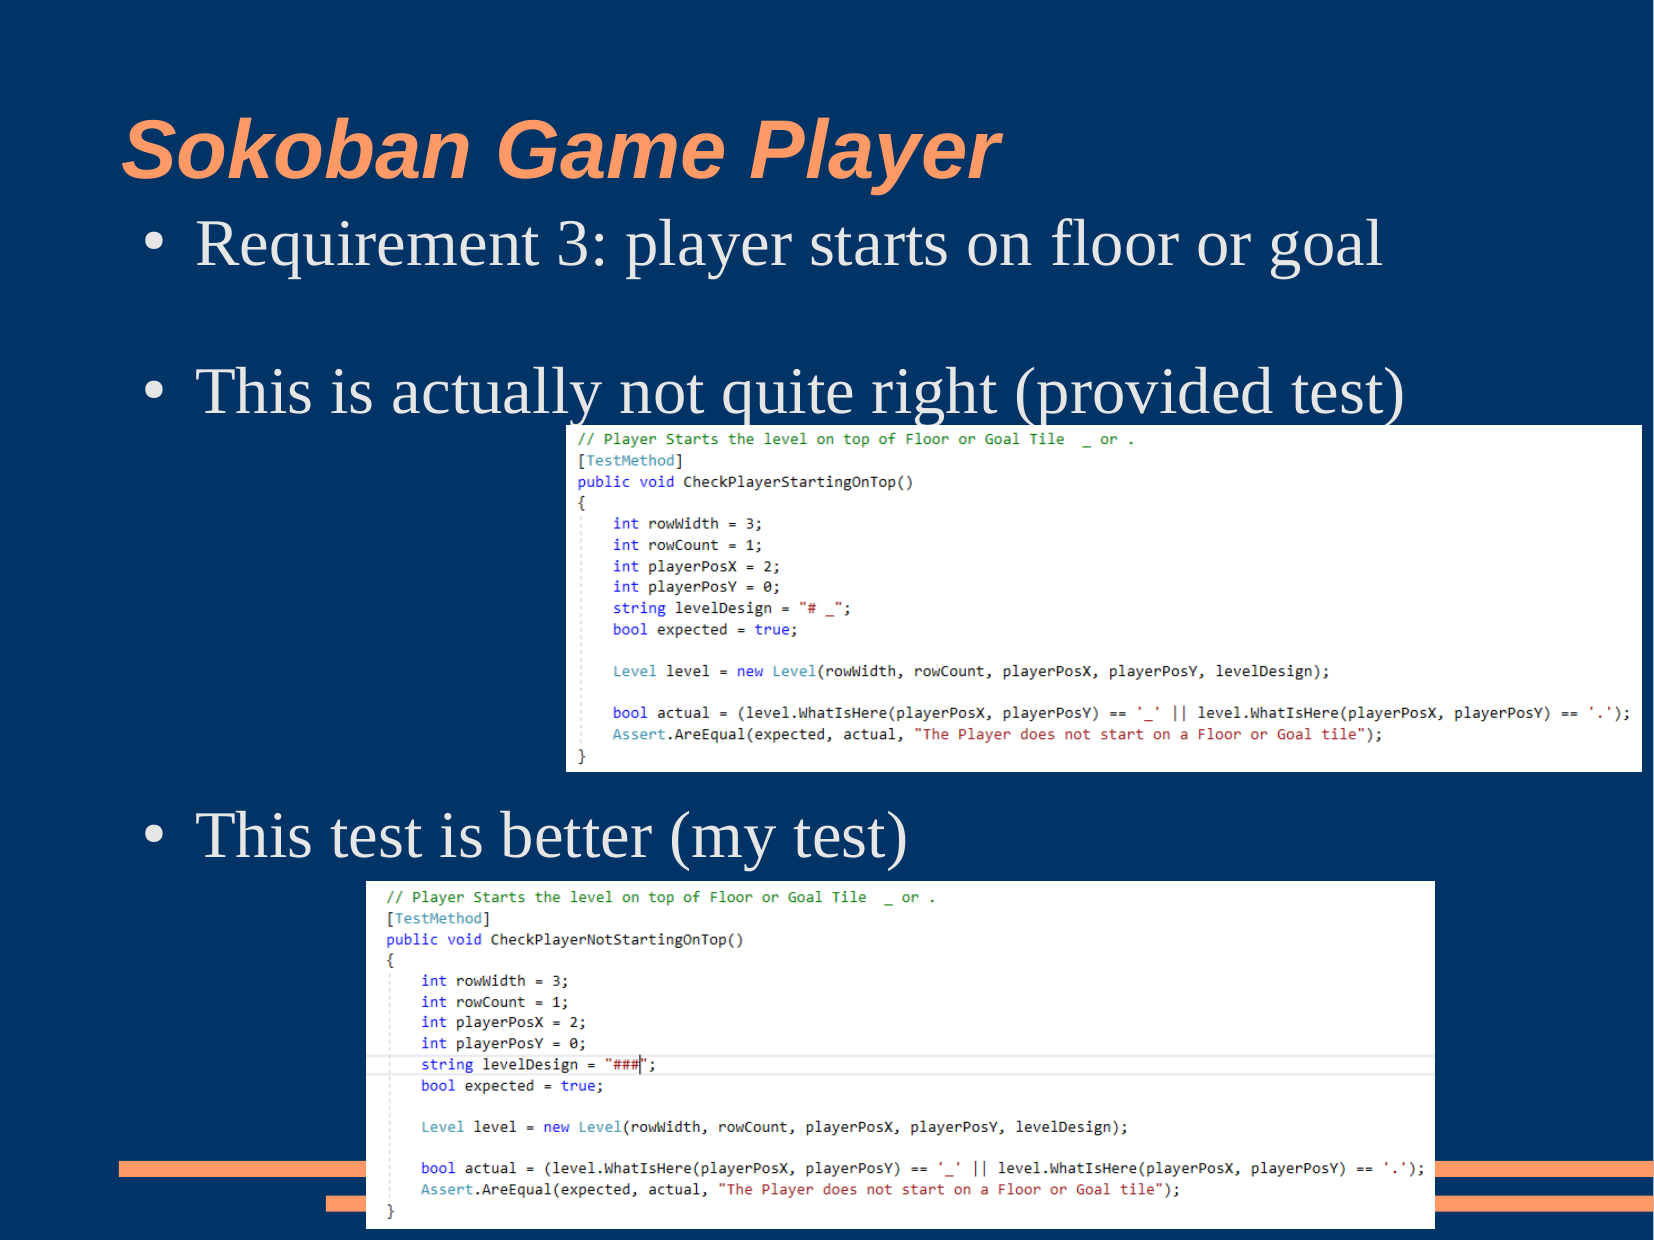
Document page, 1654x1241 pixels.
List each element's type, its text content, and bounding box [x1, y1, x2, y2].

list Requirement 3: player starts on floor or goal This is actually not quite right (provided test) This test is better (my test) [106, 205, 1546, 1016]
picture [566, 425, 1642, 772]
picture [366, 881, 1435, 1229]
title Sokoban Game Player [121, 46, 1534, 205]
